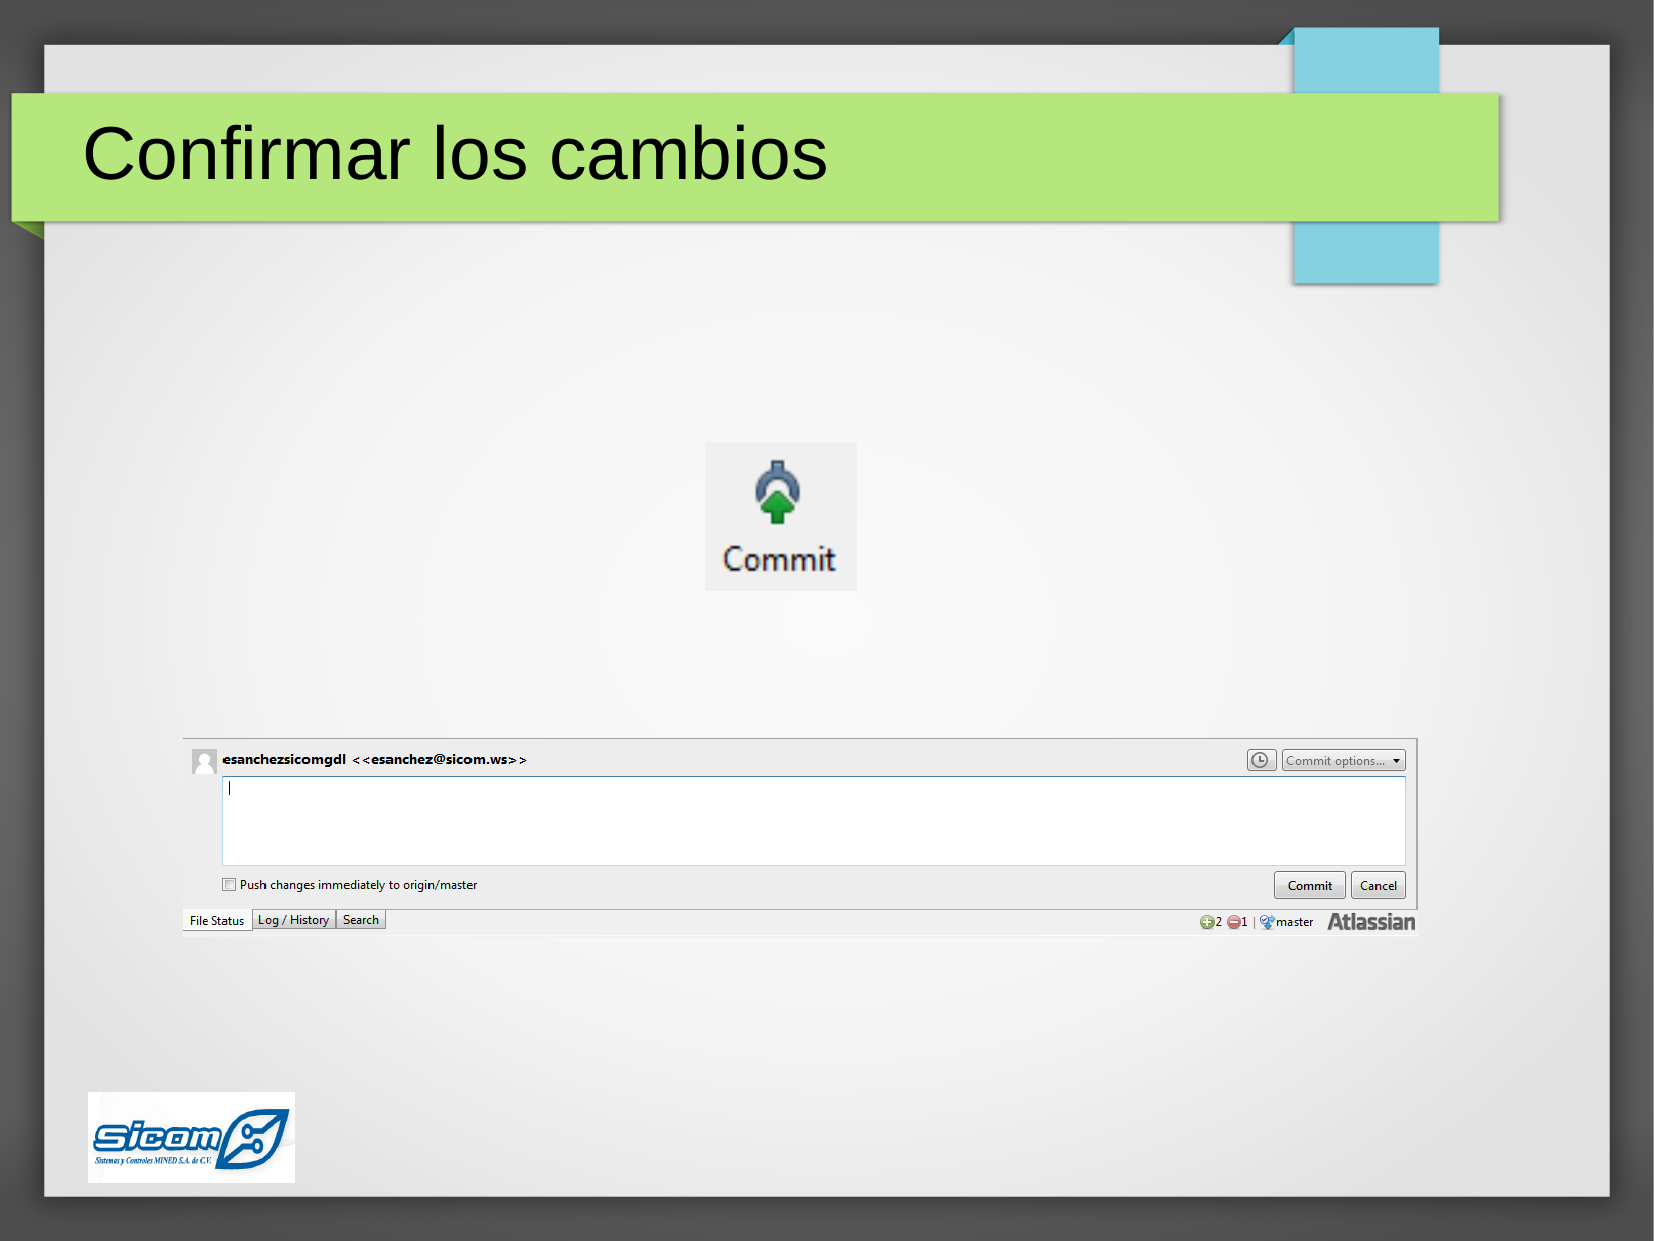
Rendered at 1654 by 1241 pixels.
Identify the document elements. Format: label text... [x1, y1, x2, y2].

picture [0, 0, 1654, 1241]
title Confirmar los cambios [82, 94, 1264, 213]
